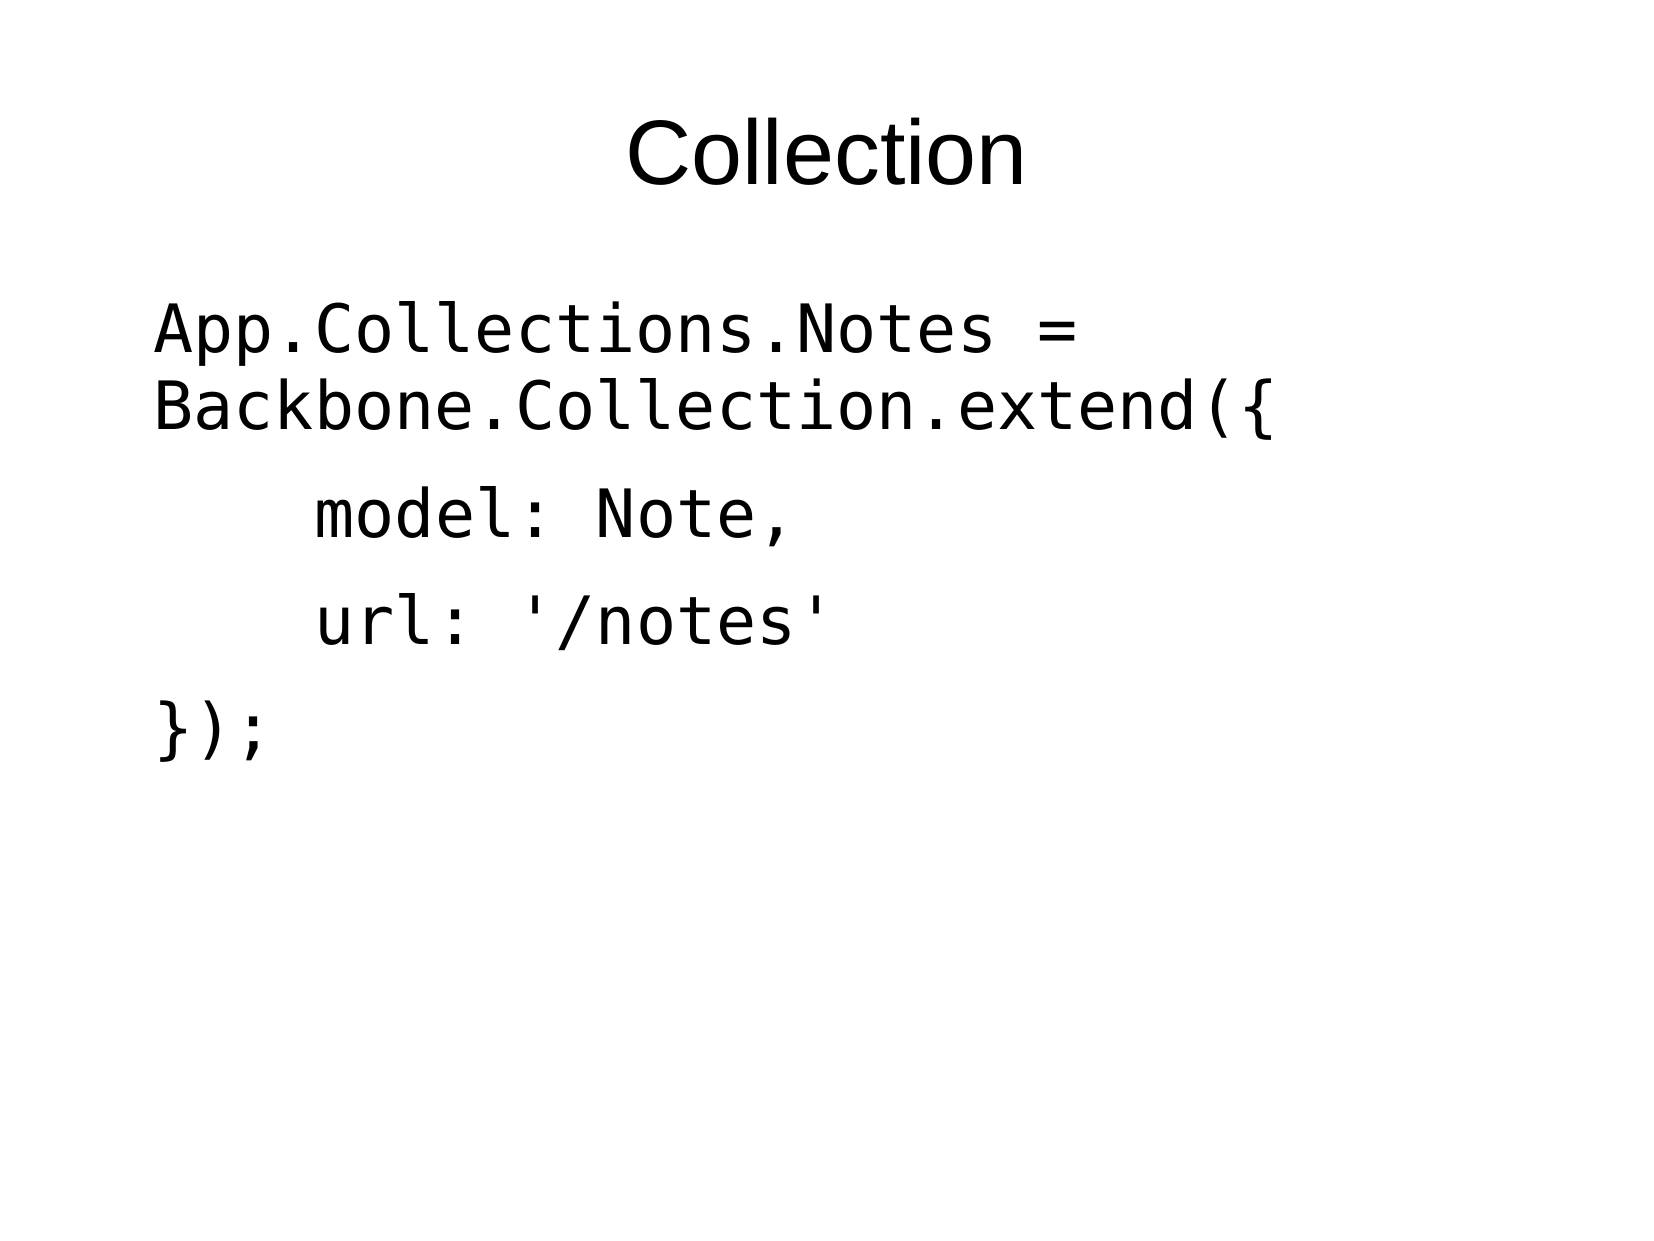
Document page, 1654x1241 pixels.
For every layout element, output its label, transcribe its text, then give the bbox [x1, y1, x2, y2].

title Collection [82, 49, 1571, 257]
list App.Collections.Notes = Backbone.Collection.extend({ model: Note, url: '/notes' }); [82, 290, 1538, 1010]
